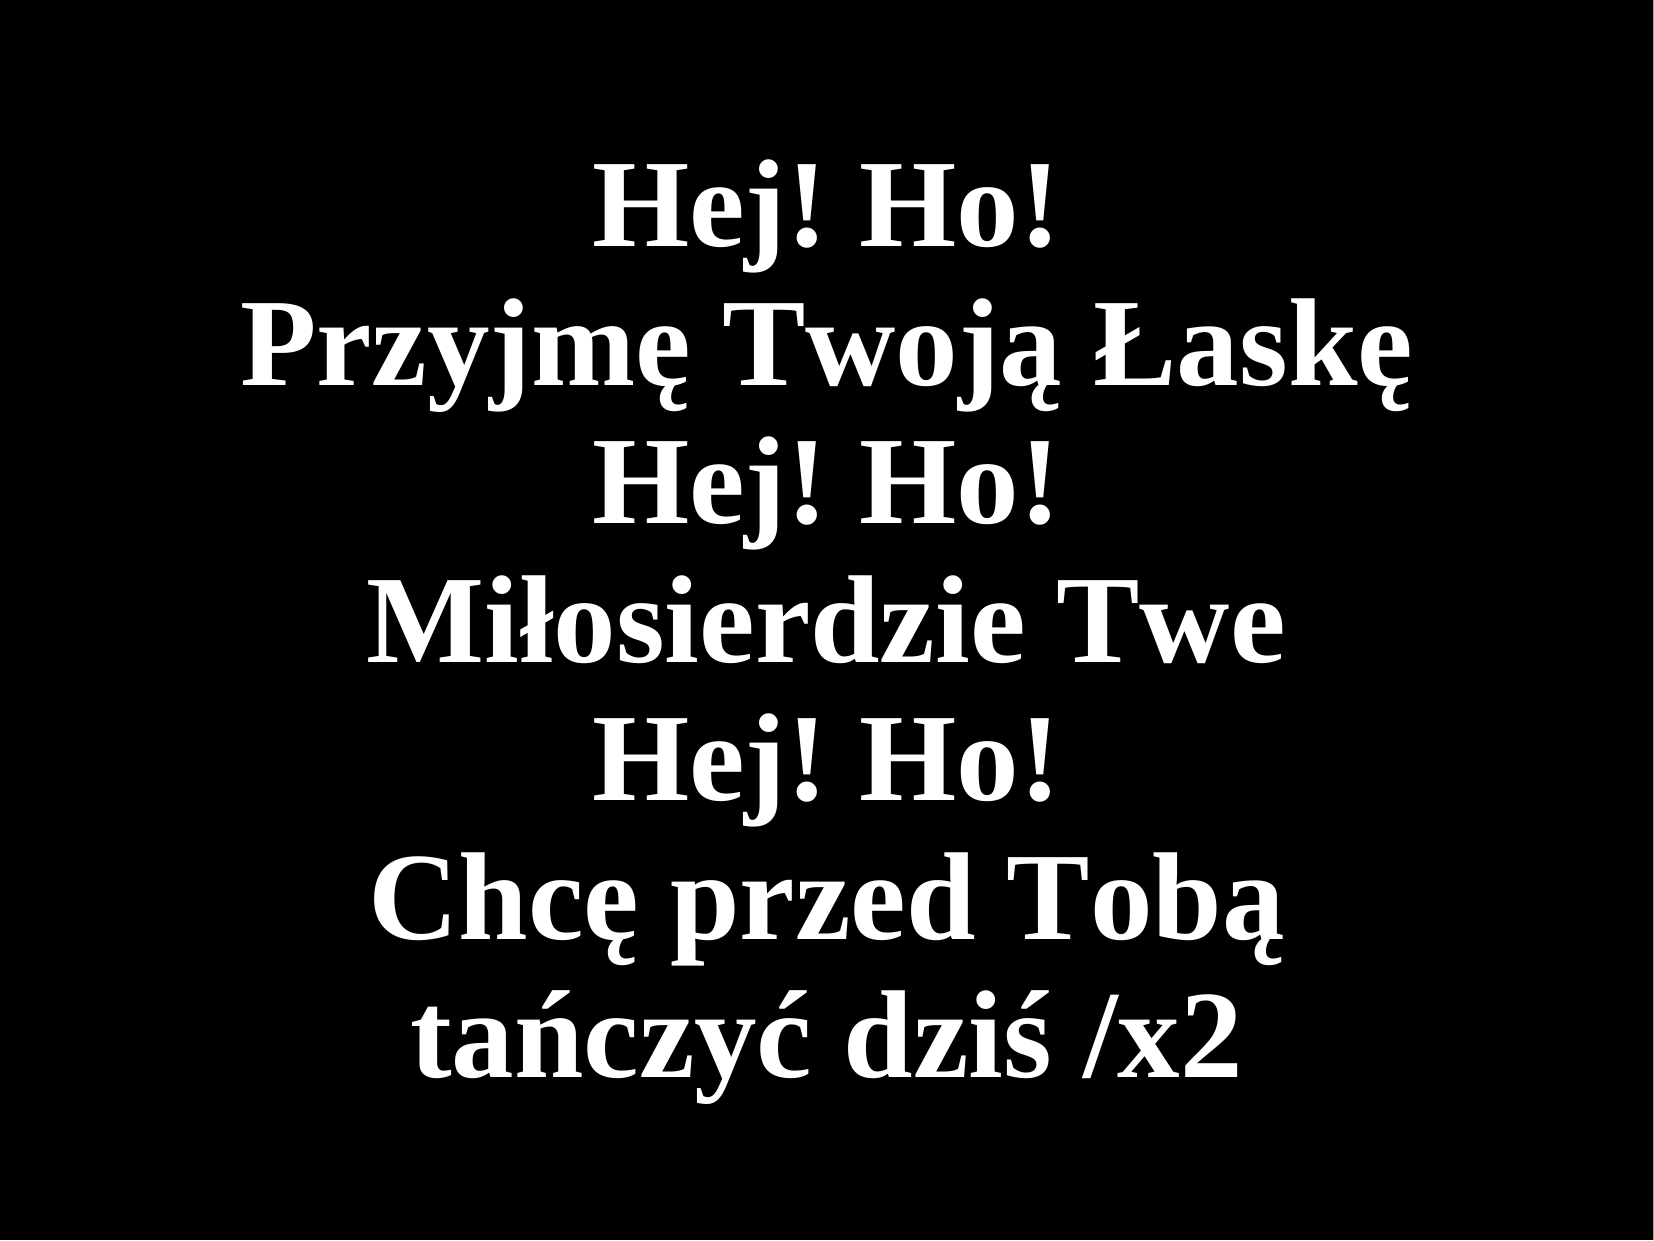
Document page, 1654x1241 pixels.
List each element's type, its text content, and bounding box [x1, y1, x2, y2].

title Hej! Ho! Przyjmę Twoją Łaskę Hej! Ho! Miłosierdzie Twe Hej! Ho! Chcę przed Tobą tańczyć dziś /x2 [0, 0, 1654, 1241]
